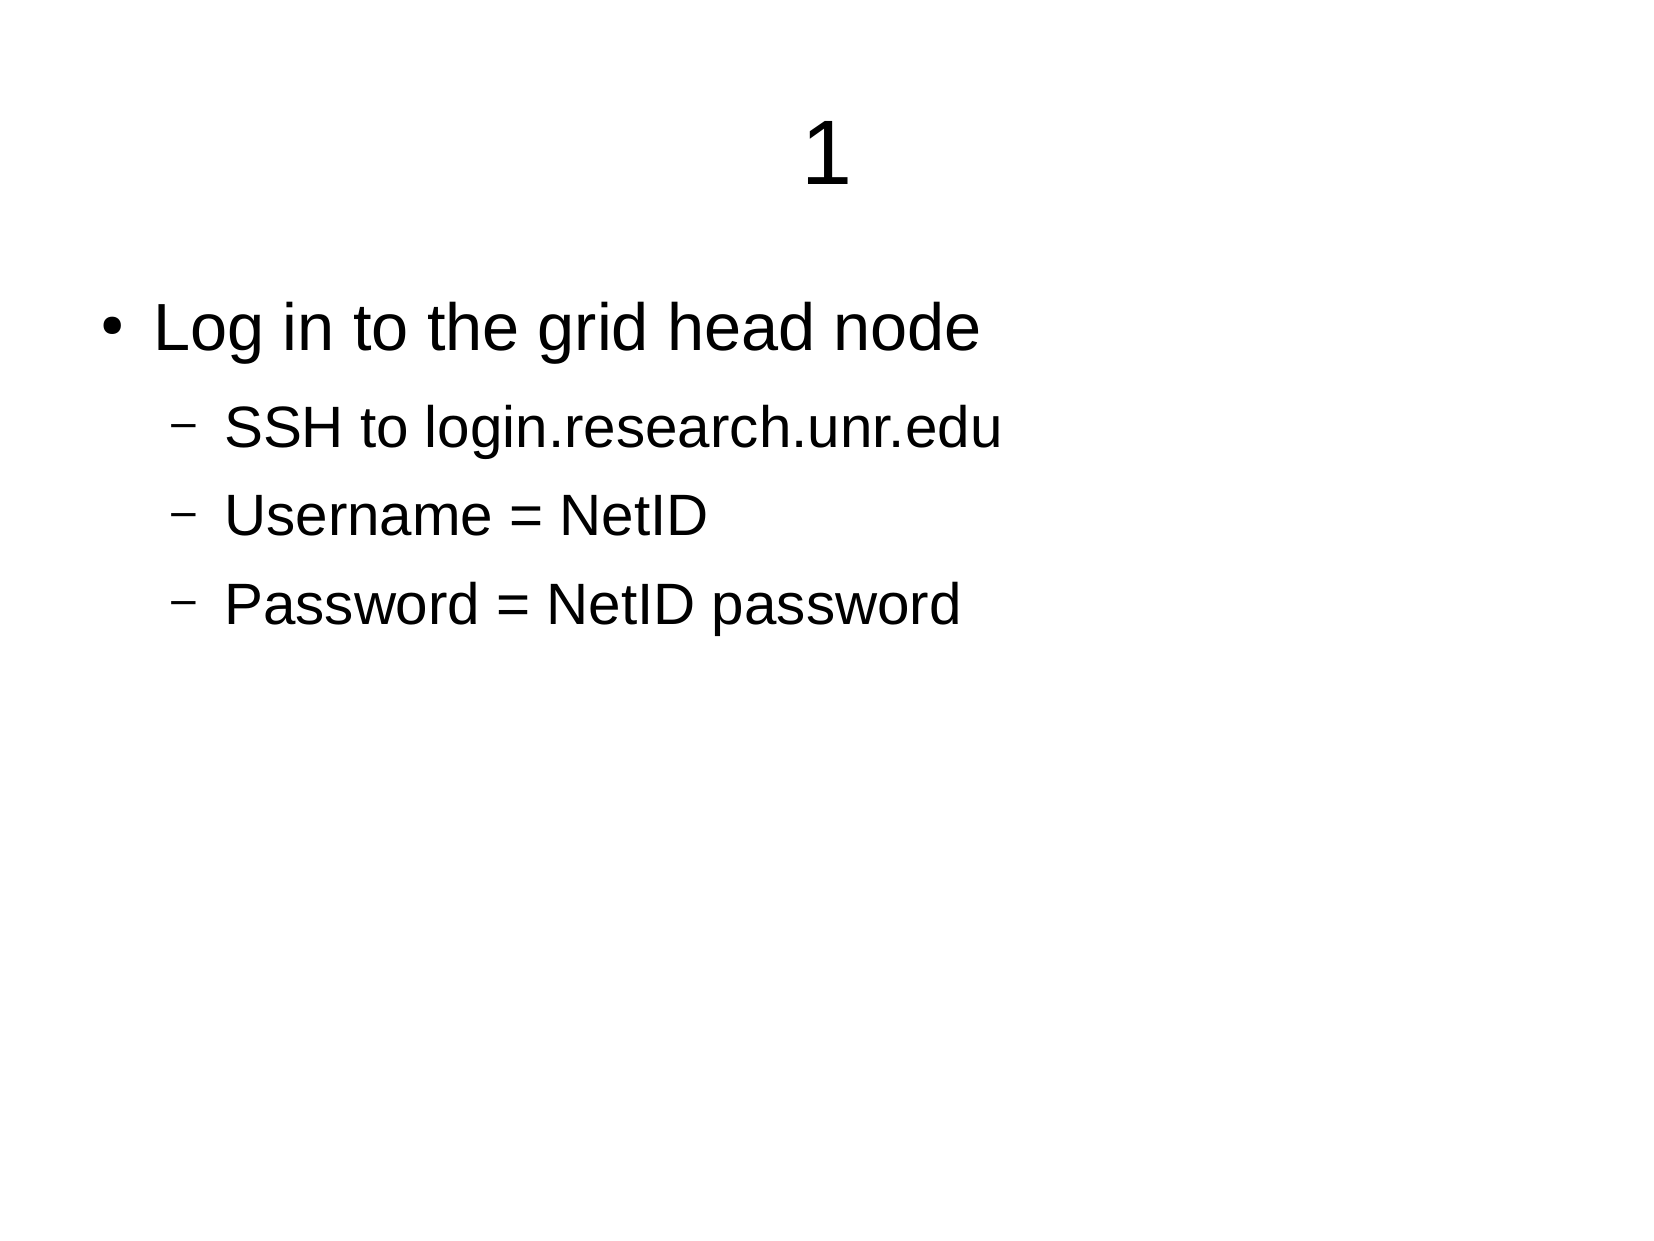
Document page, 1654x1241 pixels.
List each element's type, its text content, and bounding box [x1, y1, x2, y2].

list Log in to the grid head node SSH to login.research.unr.edu Username = NetID Password = NetID password [82, 290, 1571, 1010]
title 1 [82, 49, 1571, 257]
